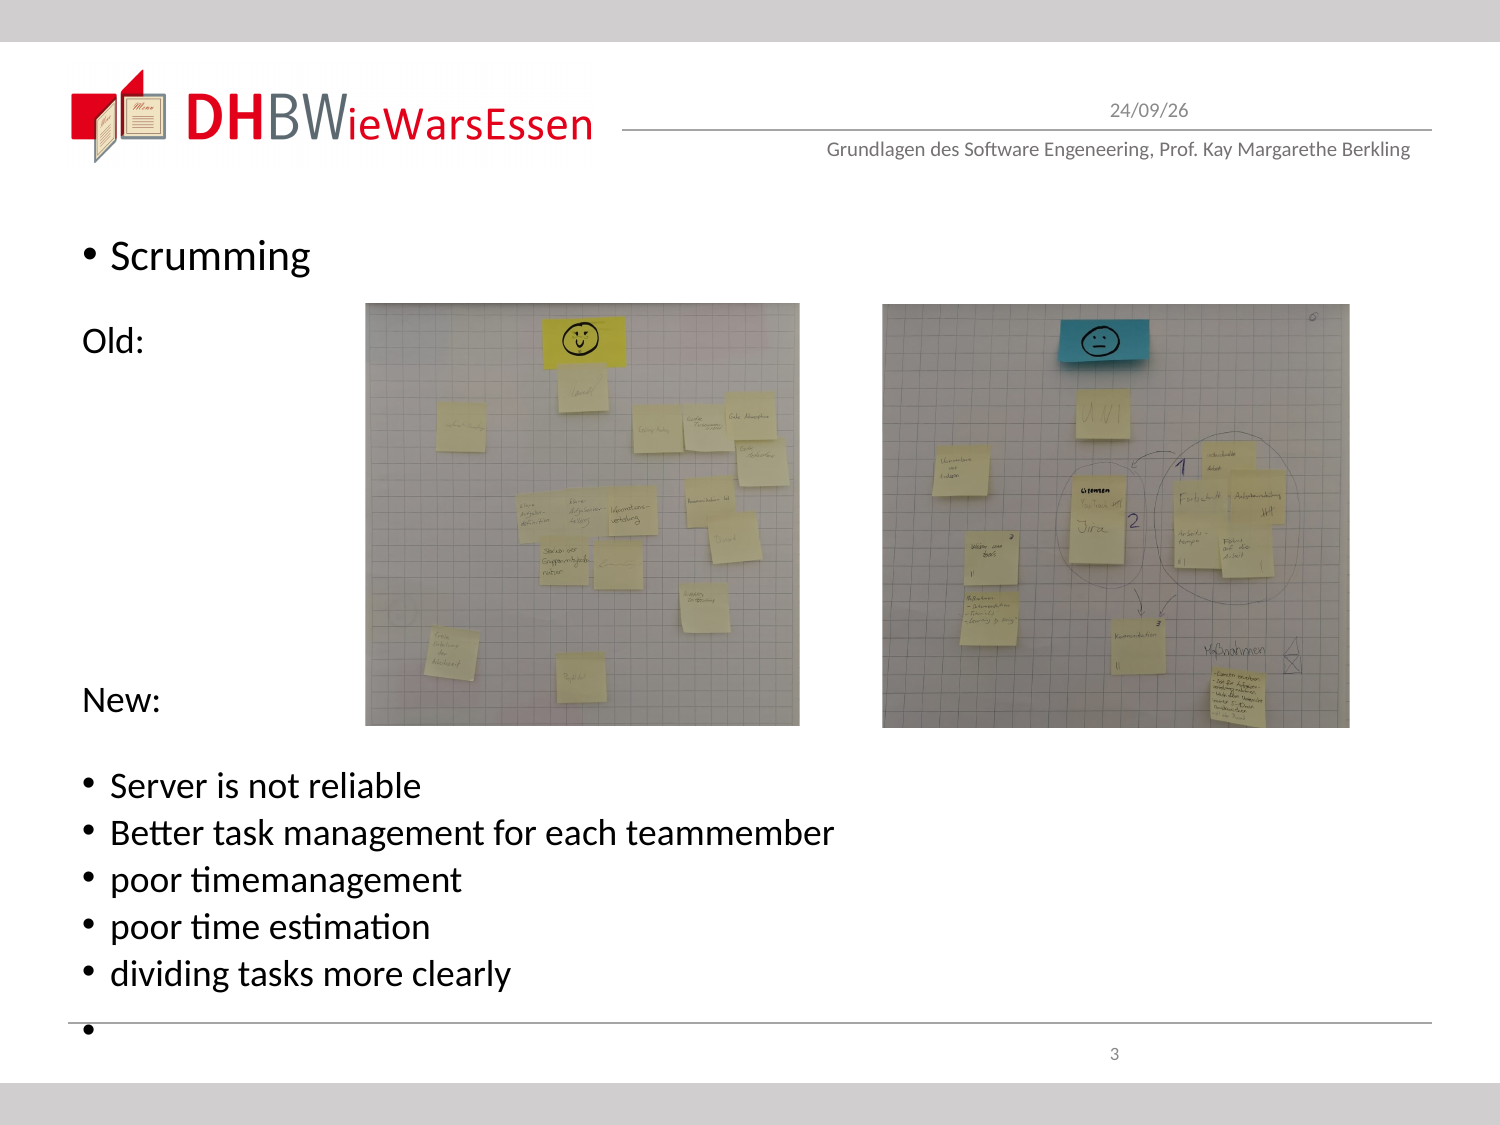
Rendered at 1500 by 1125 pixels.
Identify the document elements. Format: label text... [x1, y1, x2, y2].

text_box Old: [67, 308, 251, 370]
picture [882, 304, 1350, 728]
text_box New: [67, 667, 185, 728]
list Server is not reliable Better task management for each teammember poor timemanagement poor time estimation dividing tasks more clearly [67, 765, 1433, 1011]
list Scrumming [67, 224, 1433, 344]
picture [365, 303, 800, 726]
